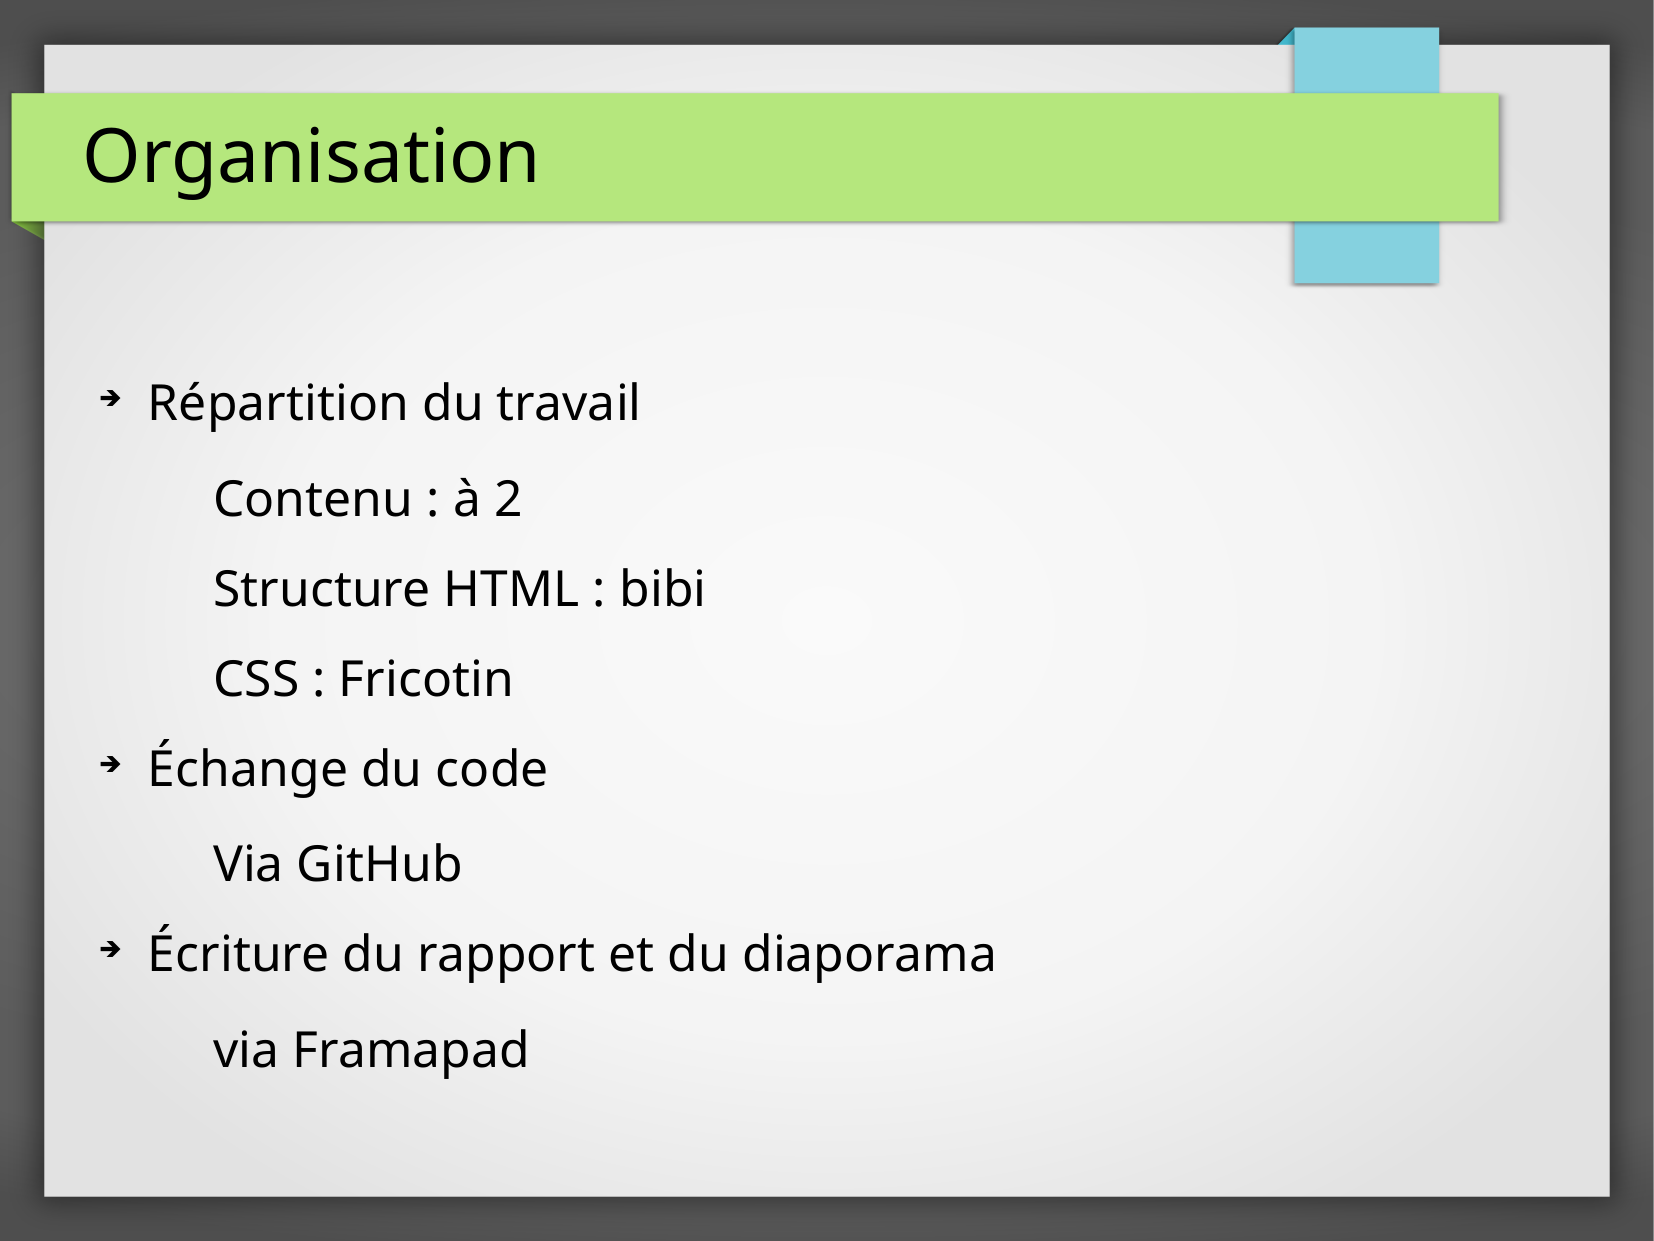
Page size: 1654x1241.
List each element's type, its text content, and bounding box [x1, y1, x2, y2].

list Répartition du travail Contenu : à 2 Structure HTML : bibi CSS : Fricotin Échange du code Via GitHub Écriture du rapport et du diaporama via Framapad [82, 367, 1571, 1087]
title Organisation [82, 94, 1264, 213]
picture [0, 0, 1654, 1241]
